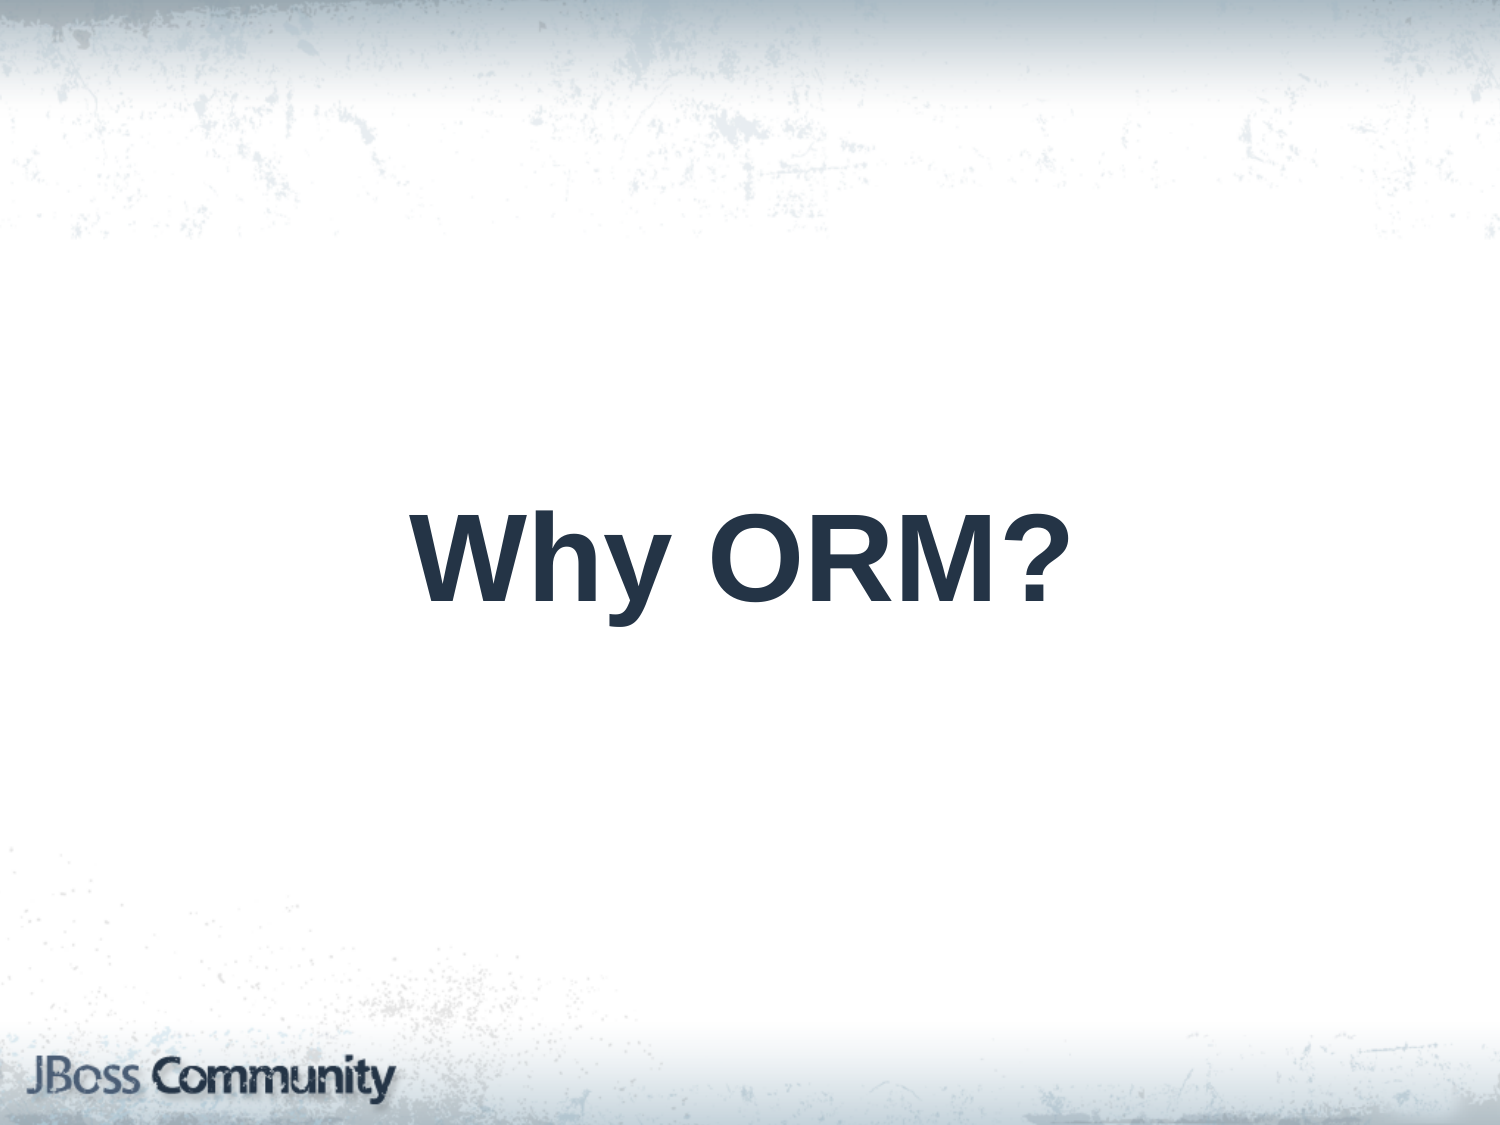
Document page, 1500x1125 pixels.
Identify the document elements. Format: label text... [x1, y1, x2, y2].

title Why ORM? [105, 450, 1381, 653]
picture [0, 0, 1500, 1125]
